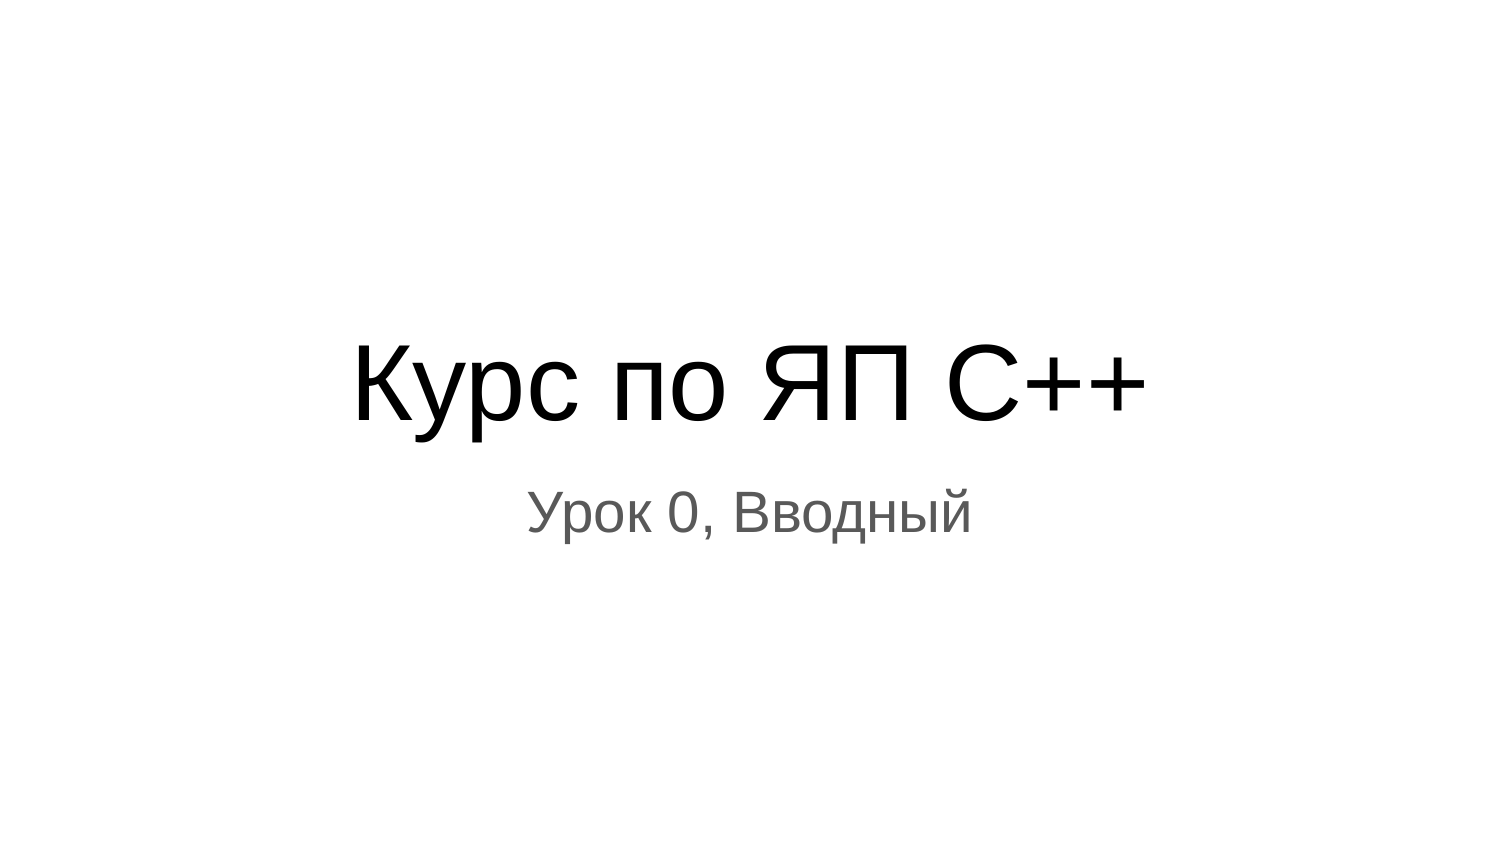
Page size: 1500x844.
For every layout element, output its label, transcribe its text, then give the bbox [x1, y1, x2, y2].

subtitle Урок 0, Вводный [51, 464, 1449, 595]
title Курс по ЯП С++ [51, 122, 1449, 459]
